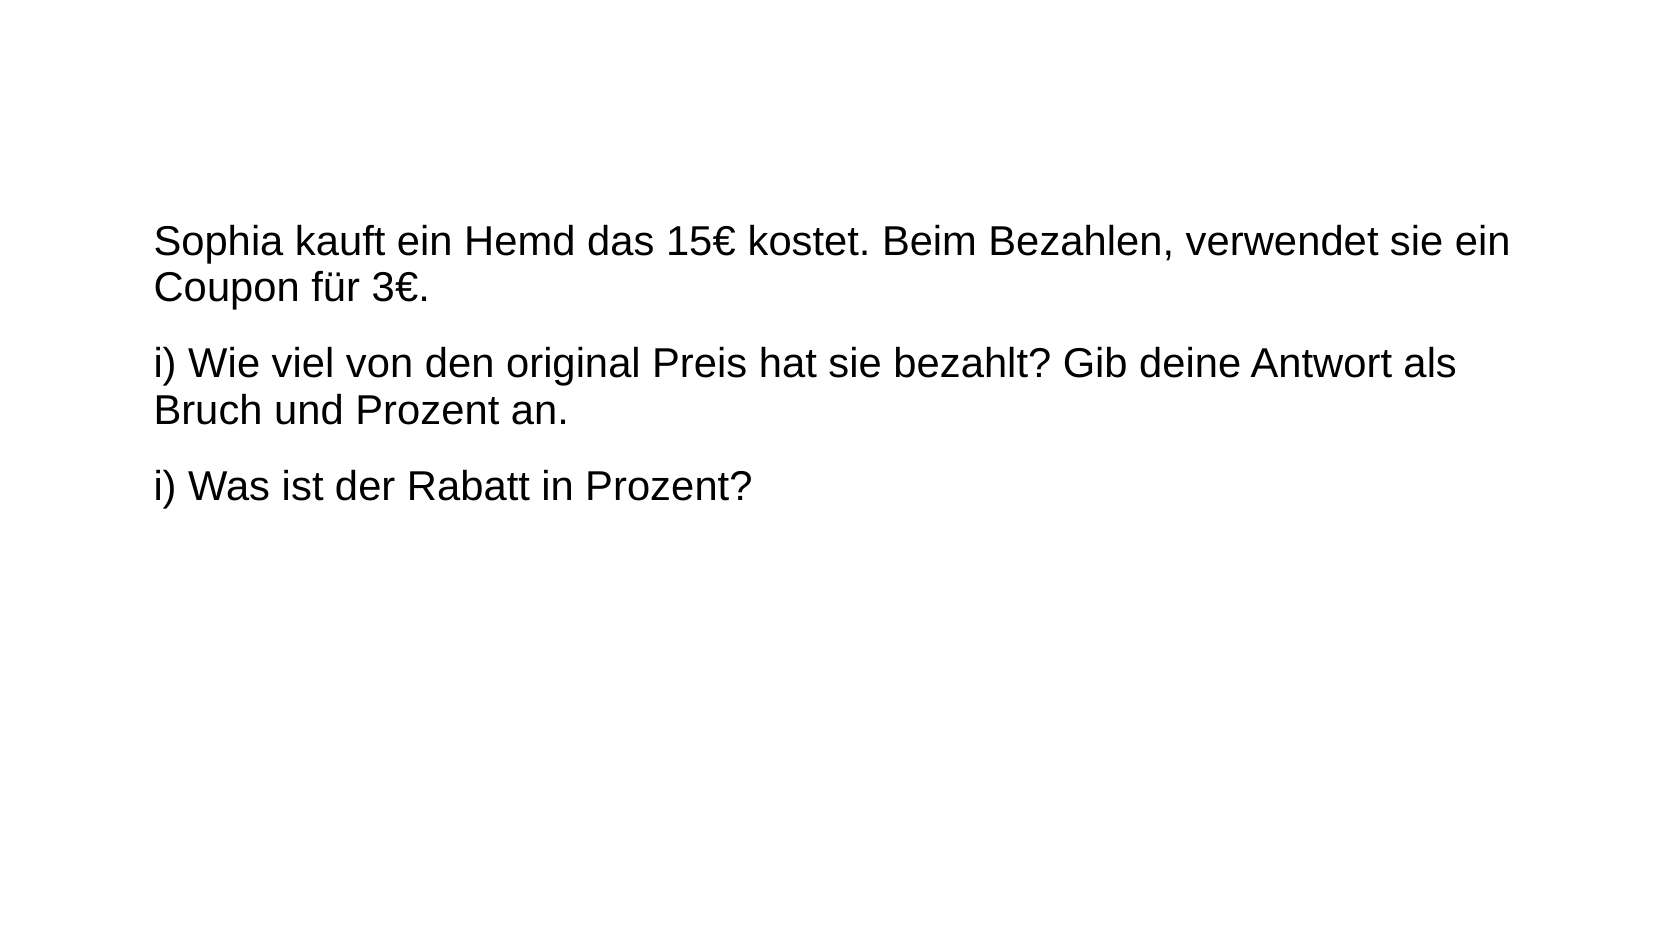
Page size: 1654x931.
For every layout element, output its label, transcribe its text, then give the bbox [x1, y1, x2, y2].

list Sophia kauft ein Hemd das 15€ kostet. Beim Bezahlen, verwendet sie ein Coupon für 3€. i) Wie viel von den original Preis hat sie bezahlt? Gib deine Antwort als Bruch und Prozent an. i) Was ist der Rabatt in Prozent? [82, 217, 1571, 758]
